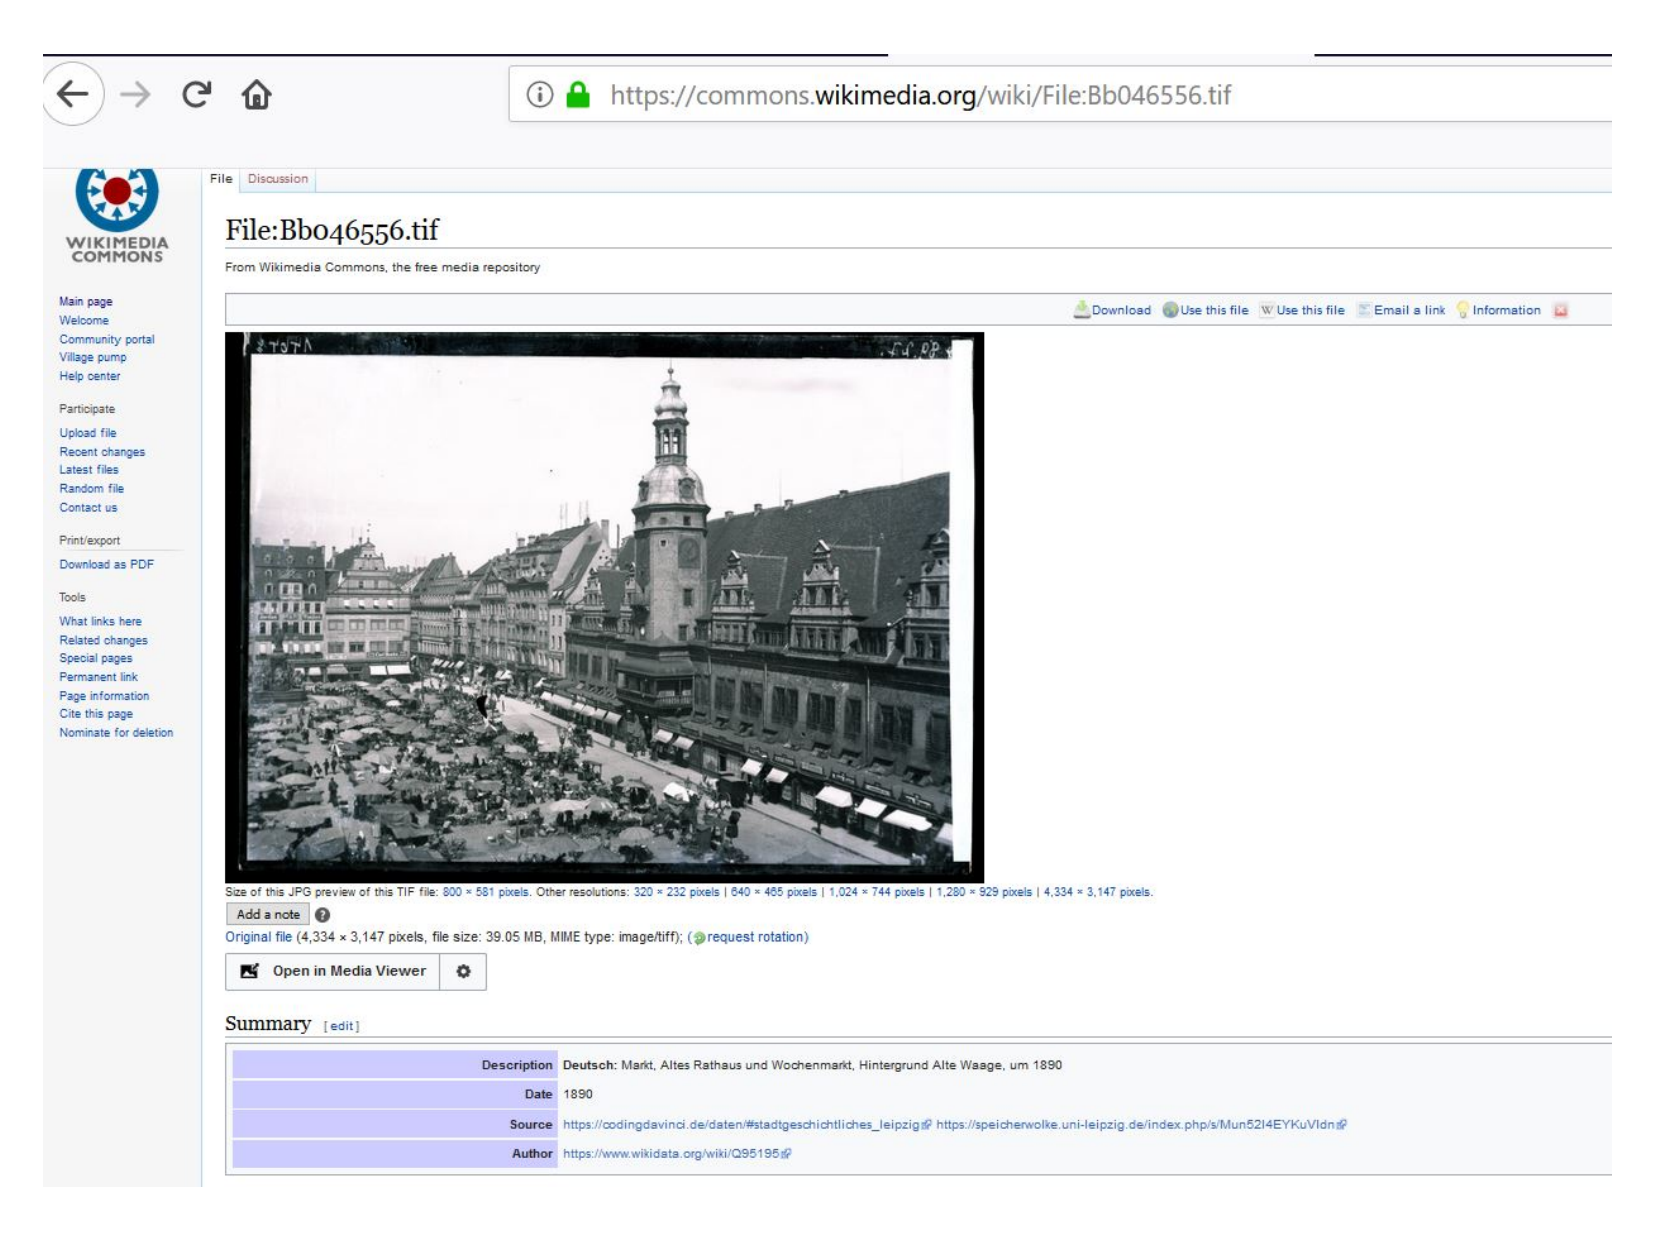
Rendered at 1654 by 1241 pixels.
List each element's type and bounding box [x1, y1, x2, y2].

picture [43, 54, 1612, 1188]
